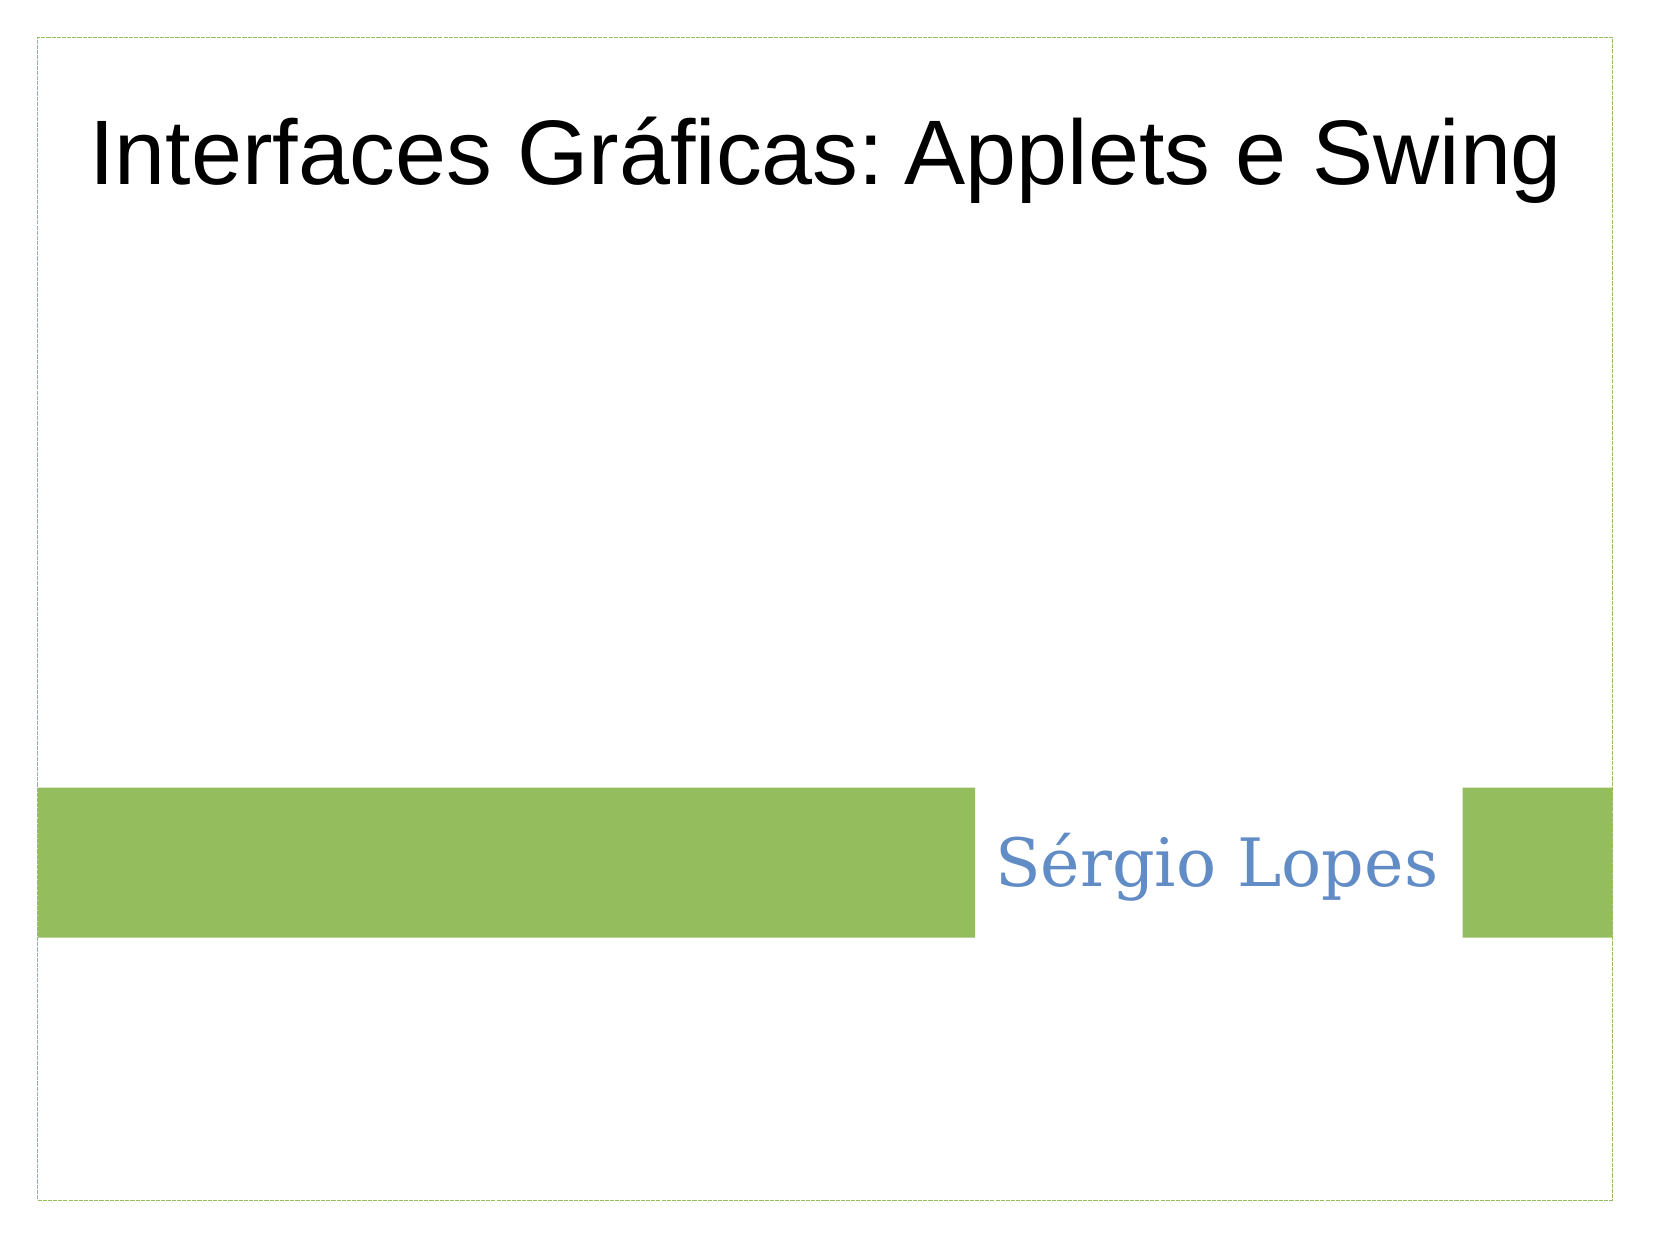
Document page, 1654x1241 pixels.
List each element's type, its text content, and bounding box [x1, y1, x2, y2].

text_box Sérgio Lopes [980, 816, 1453, 910]
title Interfaces Gráficas: Applets e Swing [82, 49, 1571, 257]
text_box [37, 787, 976, 938]
text_box [1462, 787, 1613, 938]
